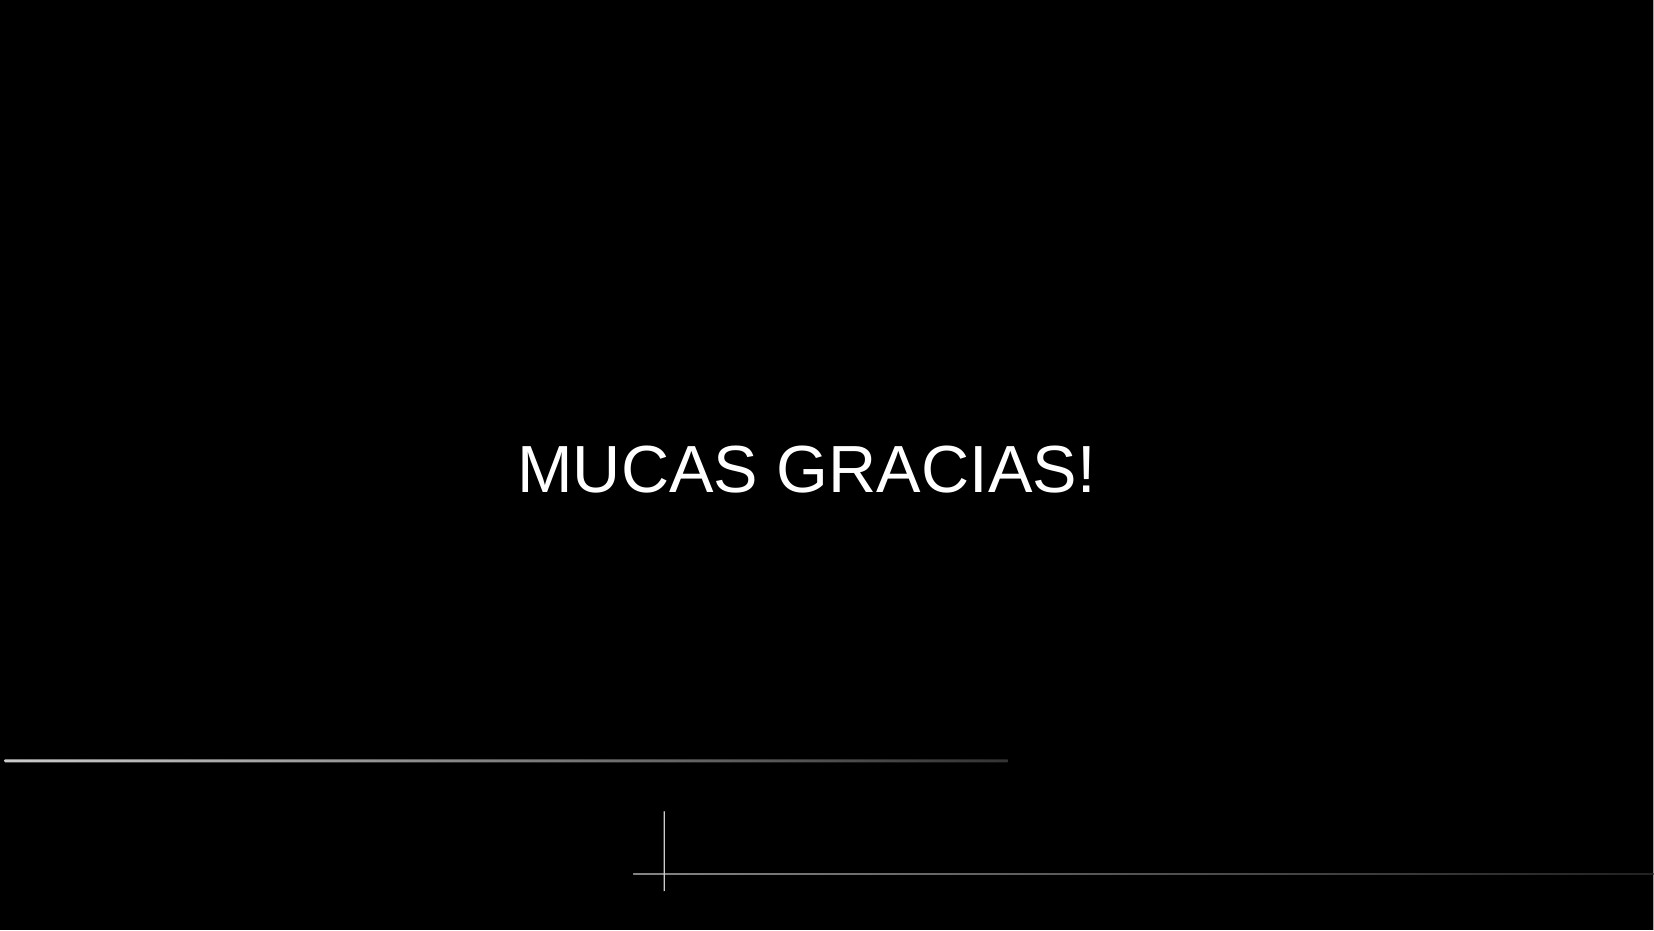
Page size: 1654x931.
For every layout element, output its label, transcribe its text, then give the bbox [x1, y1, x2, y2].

subtitle MUCAS GRACIAS! [68, 219, 1546, 721]
